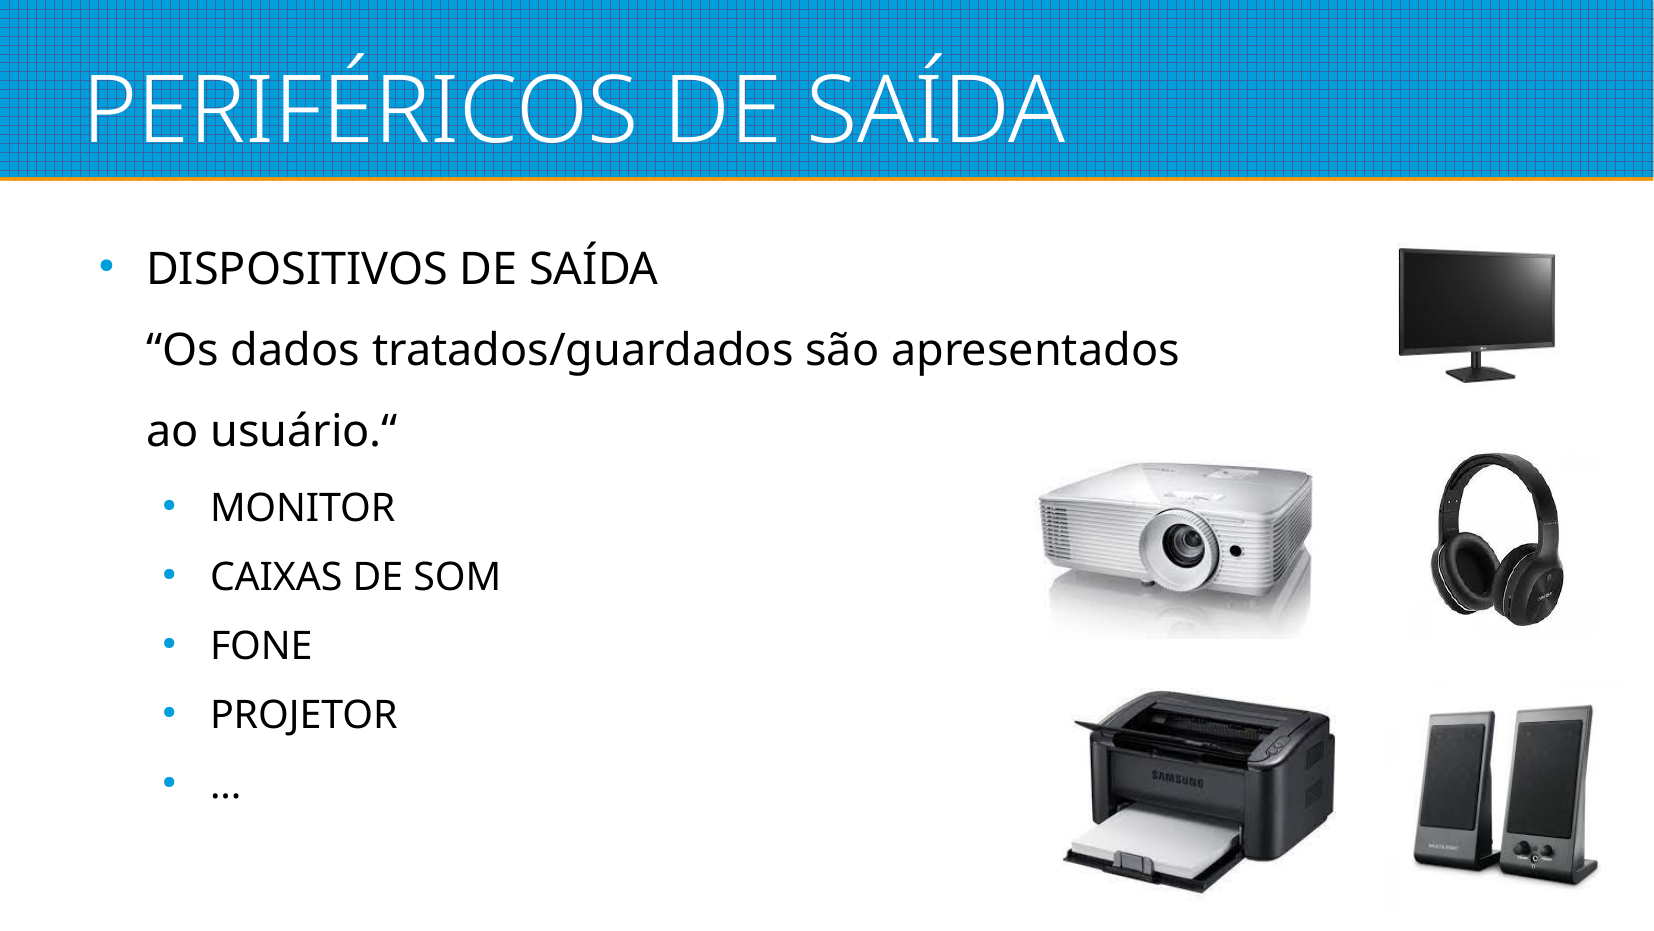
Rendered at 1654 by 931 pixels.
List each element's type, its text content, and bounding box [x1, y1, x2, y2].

title PERIFÉRICOS DE SAÍDA [82, 14, 1571, 171]
picture [1387, 679, 1625, 916]
picture [1062, 679, 1336, 906]
picture [1025, 442, 1329, 639]
list DISPOSITIVOS DE SAÍDA “Os dados tratados/guardados são apresentados ao usuário.“ MONITOR CAIXAS DE SOM FONE PROJETOR ... [82, 236, 1563, 811]
picture [1401, 442, 1595, 636]
picture [1328, 217, 1625, 414]
